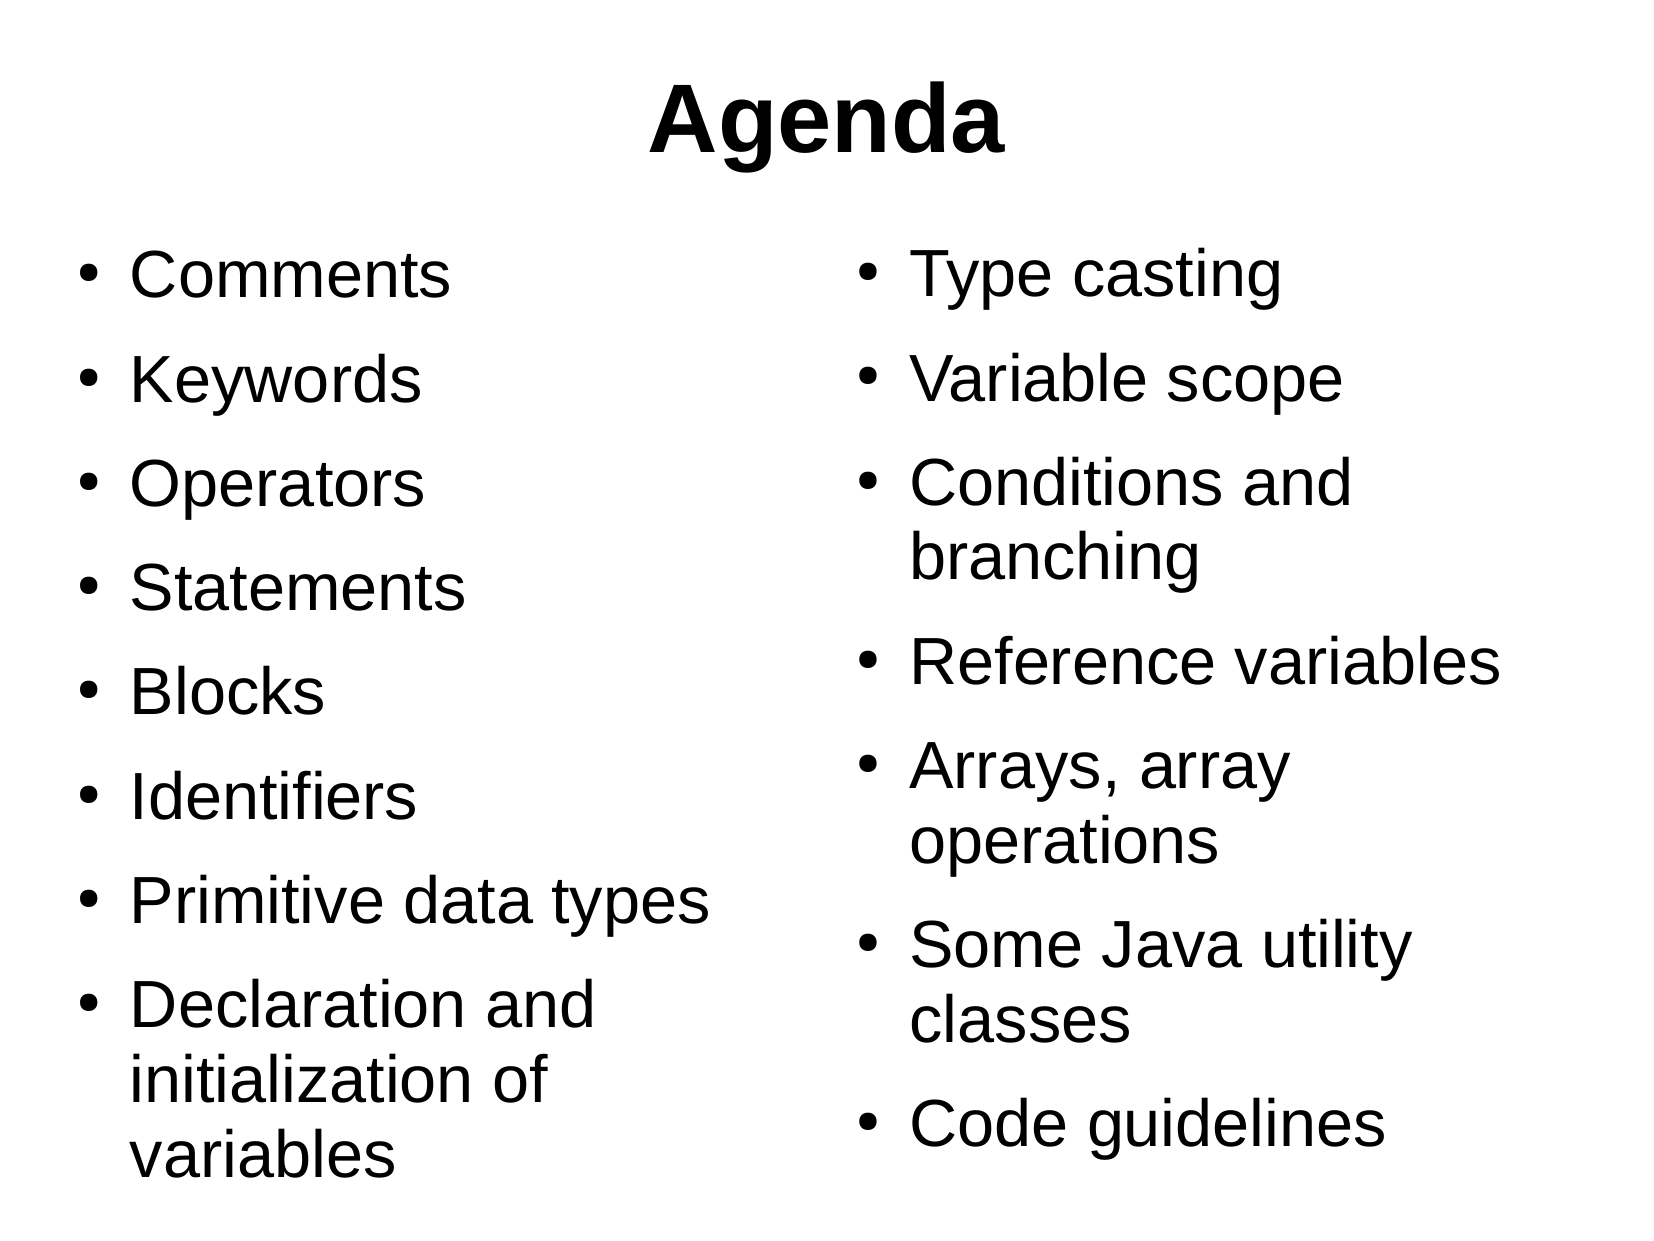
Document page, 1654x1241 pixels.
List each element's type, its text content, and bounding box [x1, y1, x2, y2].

list Comments Keywords Operators Statements Blocks Identifiers Primitive data types Declaration and initialization of variables [59, 237, 827, 1205]
list Type casting Variable scope Conditions and branching Reference variables Arrays, array operations Some Java utility classes Code guidelines [838, 236, 1607, 1204]
title Agenda [82, 49, 1571, 189]
